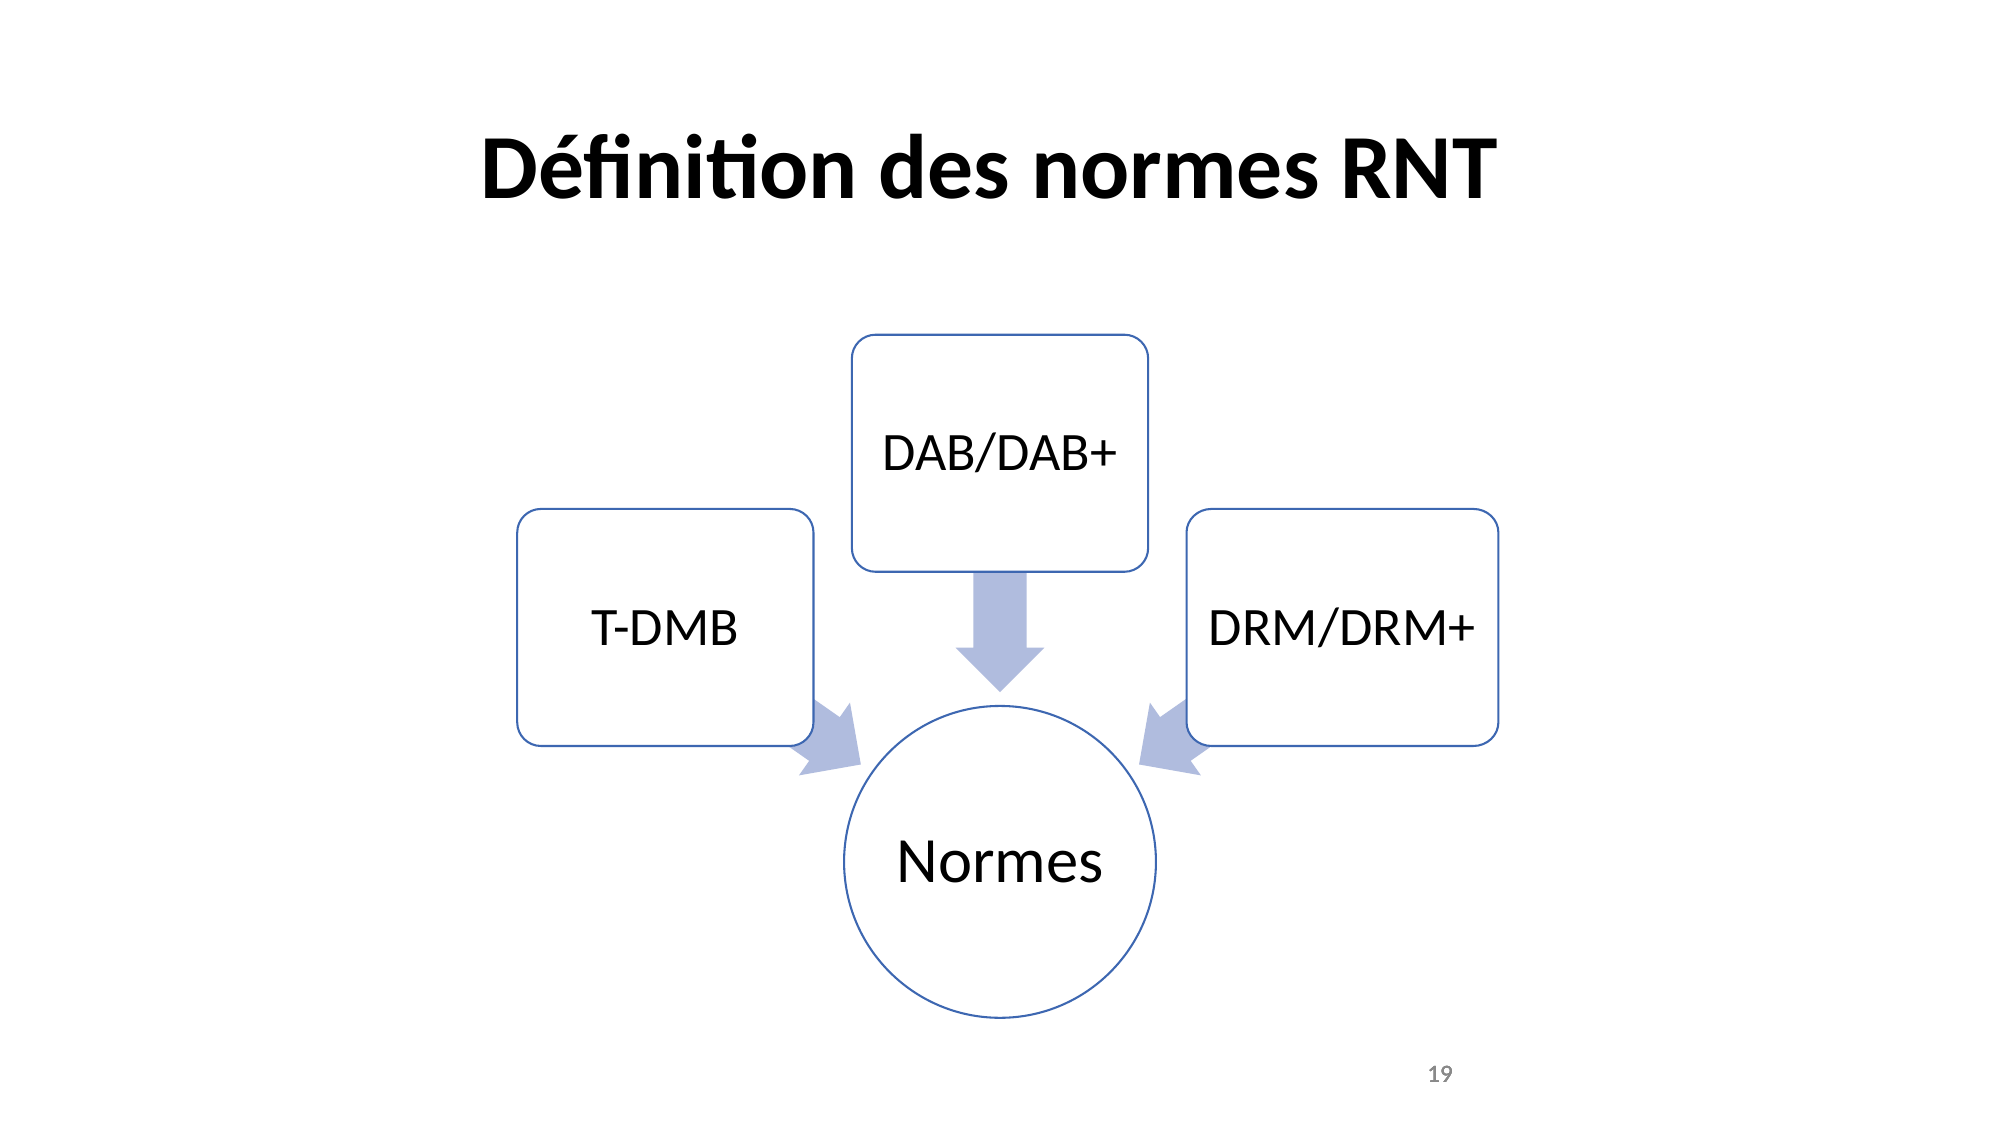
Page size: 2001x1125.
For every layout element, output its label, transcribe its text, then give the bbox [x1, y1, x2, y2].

text_box [787, 699, 861, 776]
text_box DAB/DAB+ [851, 334, 1149, 572]
text_box T-DMB [517, 508, 814, 746]
list [137, 304, 1863, 1018]
title Définition des normes RNT [137, 59, 1863, 278]
text_box [1139, 698, 1212, 776]
text_box Normes [844, 705, 1156, 1018]
text_box [1412, 1042, 1863, 1103]
text_box DRM/DRM+ [1186, 508, 1499, 746]
text_box [955, 572, 1045, 693]
